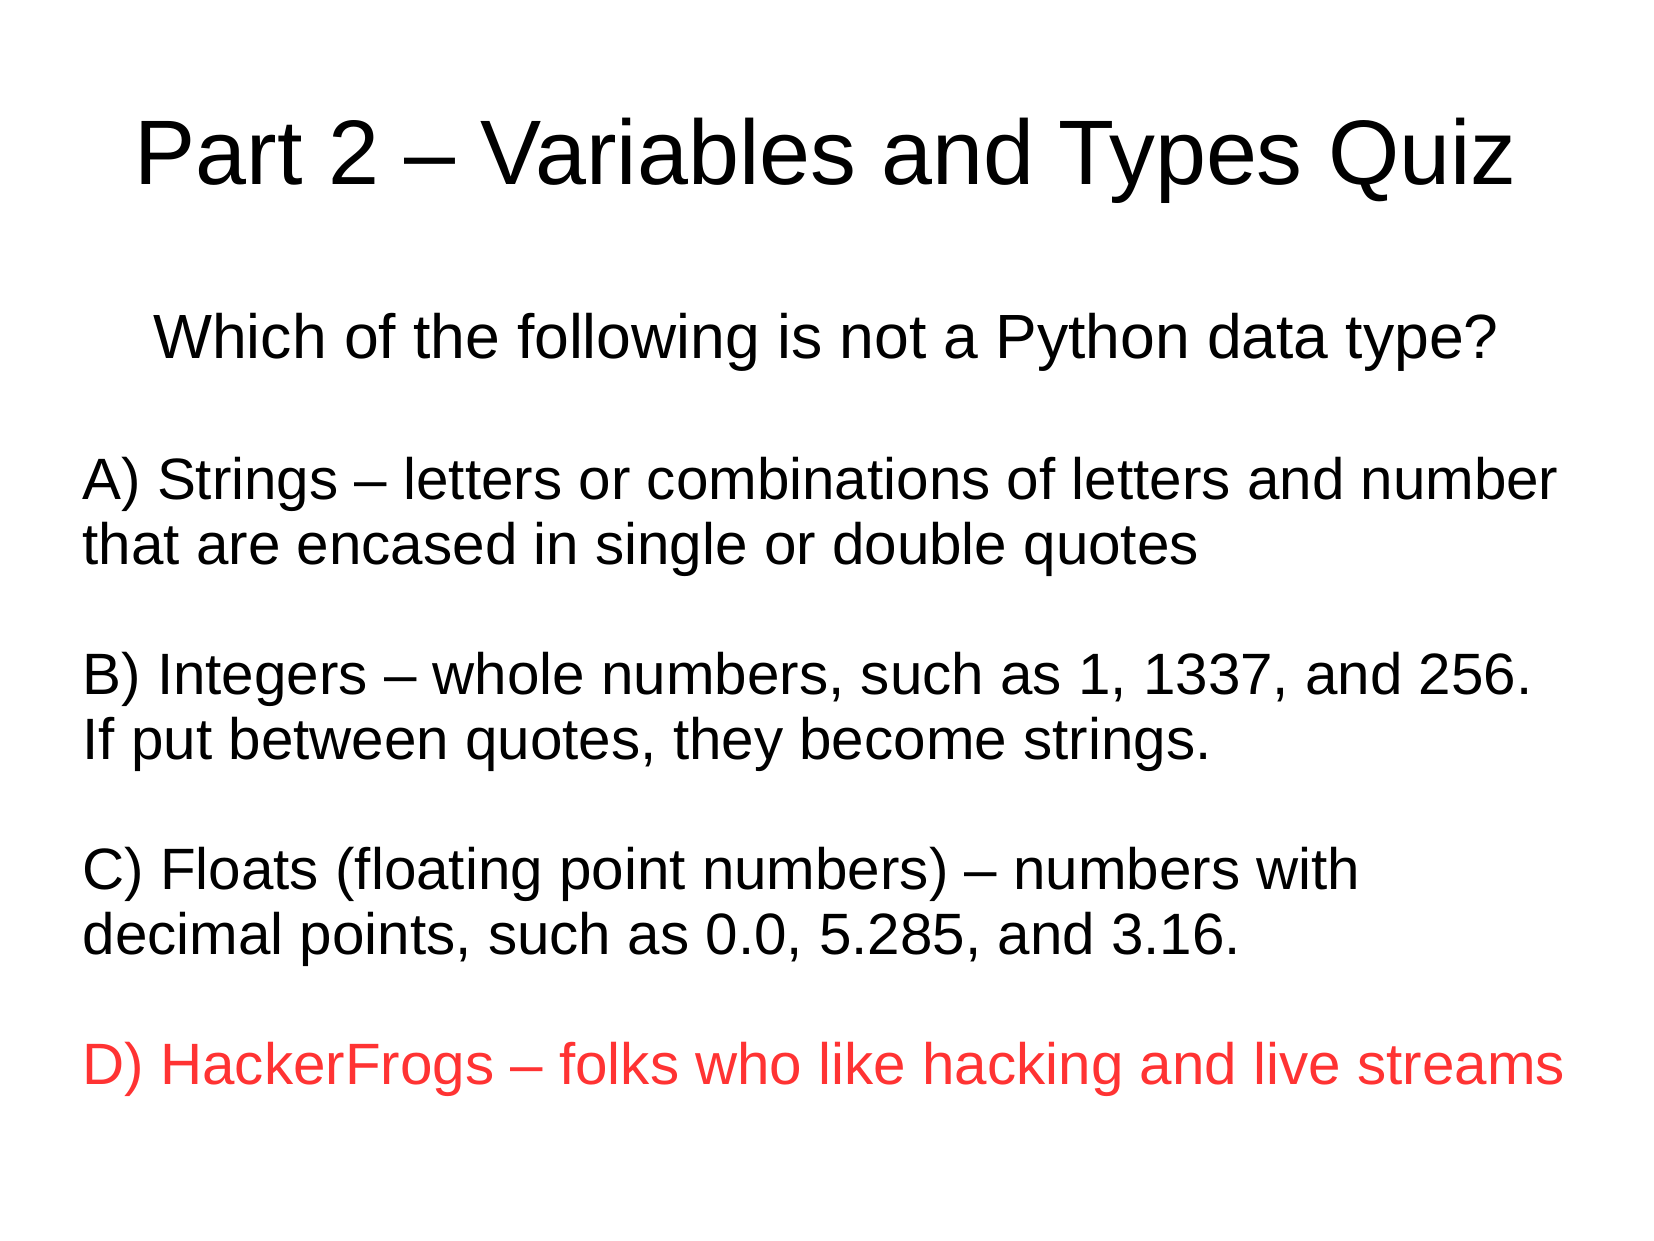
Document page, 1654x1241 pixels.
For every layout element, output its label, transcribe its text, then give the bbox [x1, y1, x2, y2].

title Part 2 – Variables and Types Quiz [82, 49, 1571, 257]
subtitle Which of the following is not a Python data type? A) Strings – letters or combinations of letters and number that are encased in single or double quotes B) Integers – whole numbers, such as 1, 1337, and 256. If put between quotes, they become strings. C) Floats (floating point numbers) – numbers with decimal points, such as 0.0, 5.285, and 3.16. D) HackerFrogs – folks who like hacking and live streams [82, 288, 1571, 1111]
